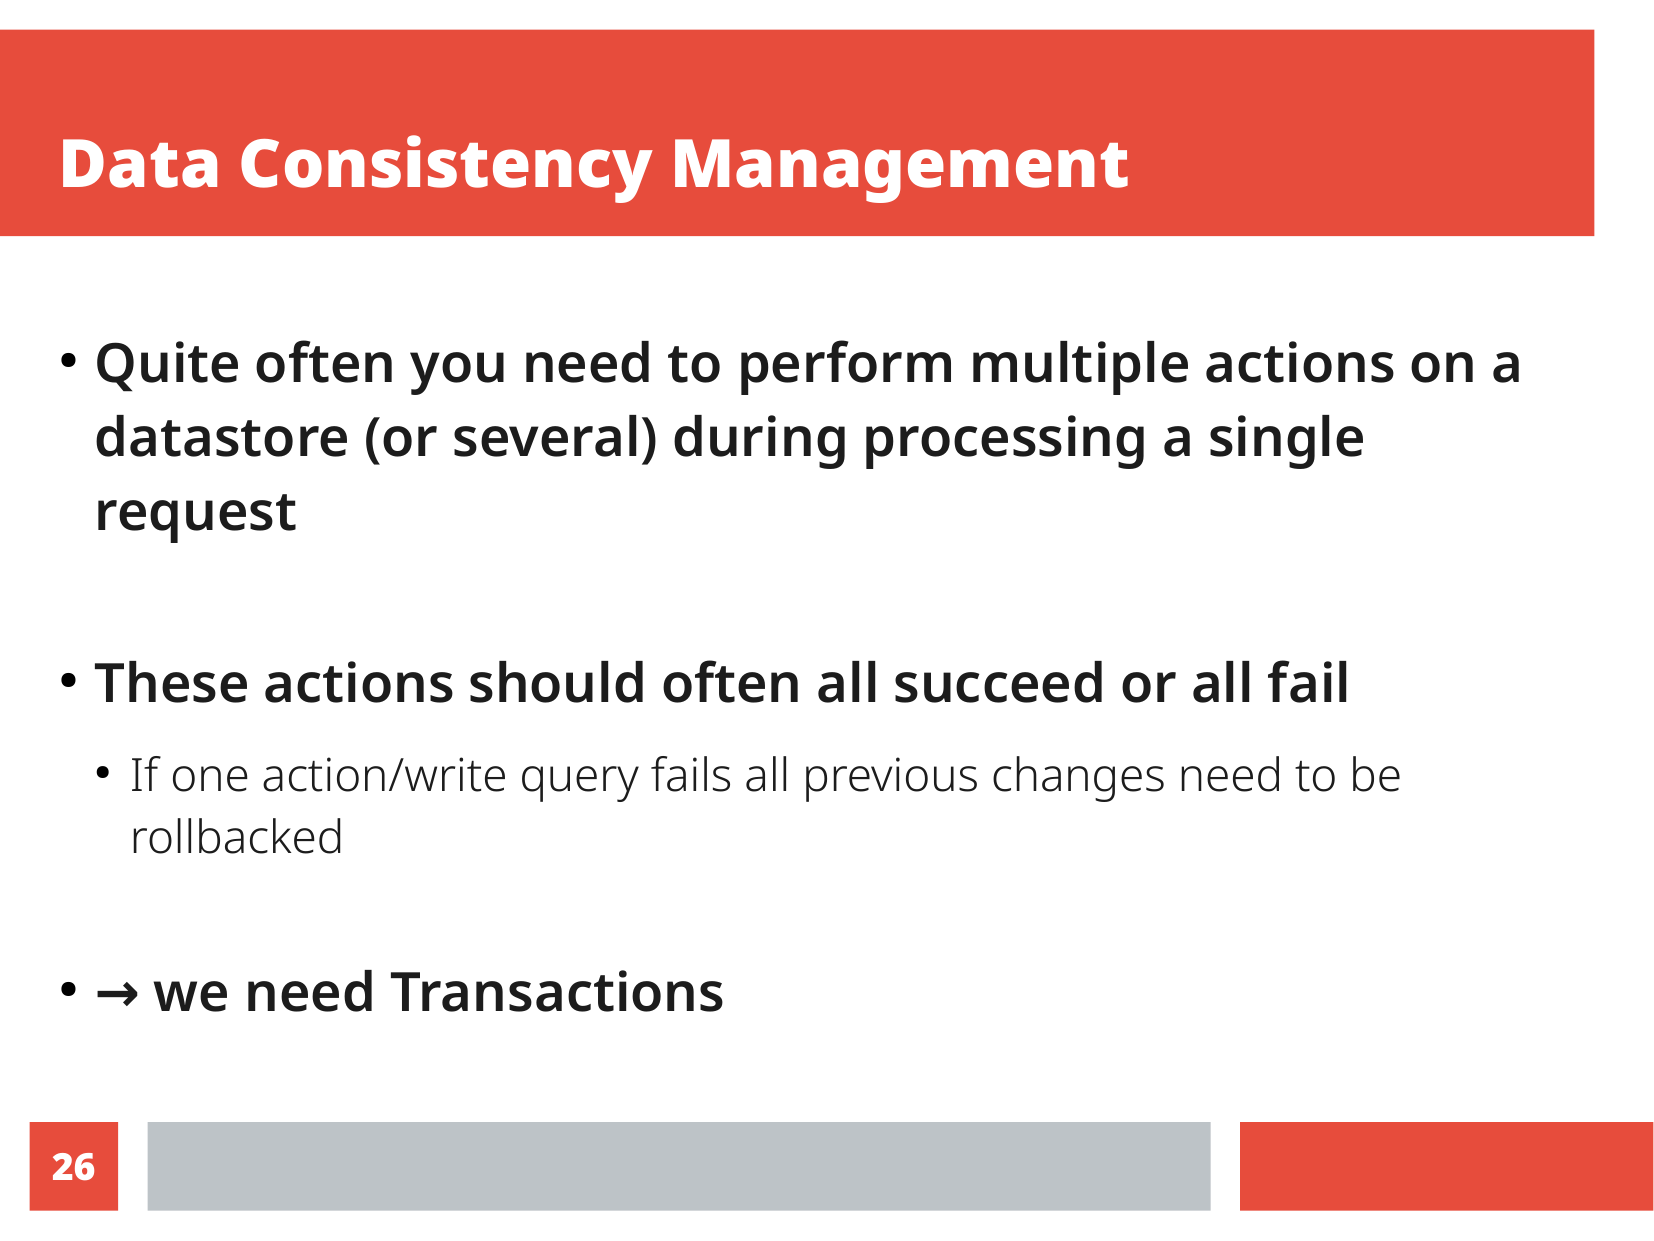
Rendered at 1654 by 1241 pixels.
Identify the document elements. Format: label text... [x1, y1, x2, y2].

title Data Consistency Management [59, 59, 1595, 207]
list Quite often you need to perform multiple actions on a datastore (or several) during processing a single request These actions should often all succeed or all fail If one action/write query fails all previous changes need to be rollbacked → we need Transactions [59, 324, 1565, 1093]
